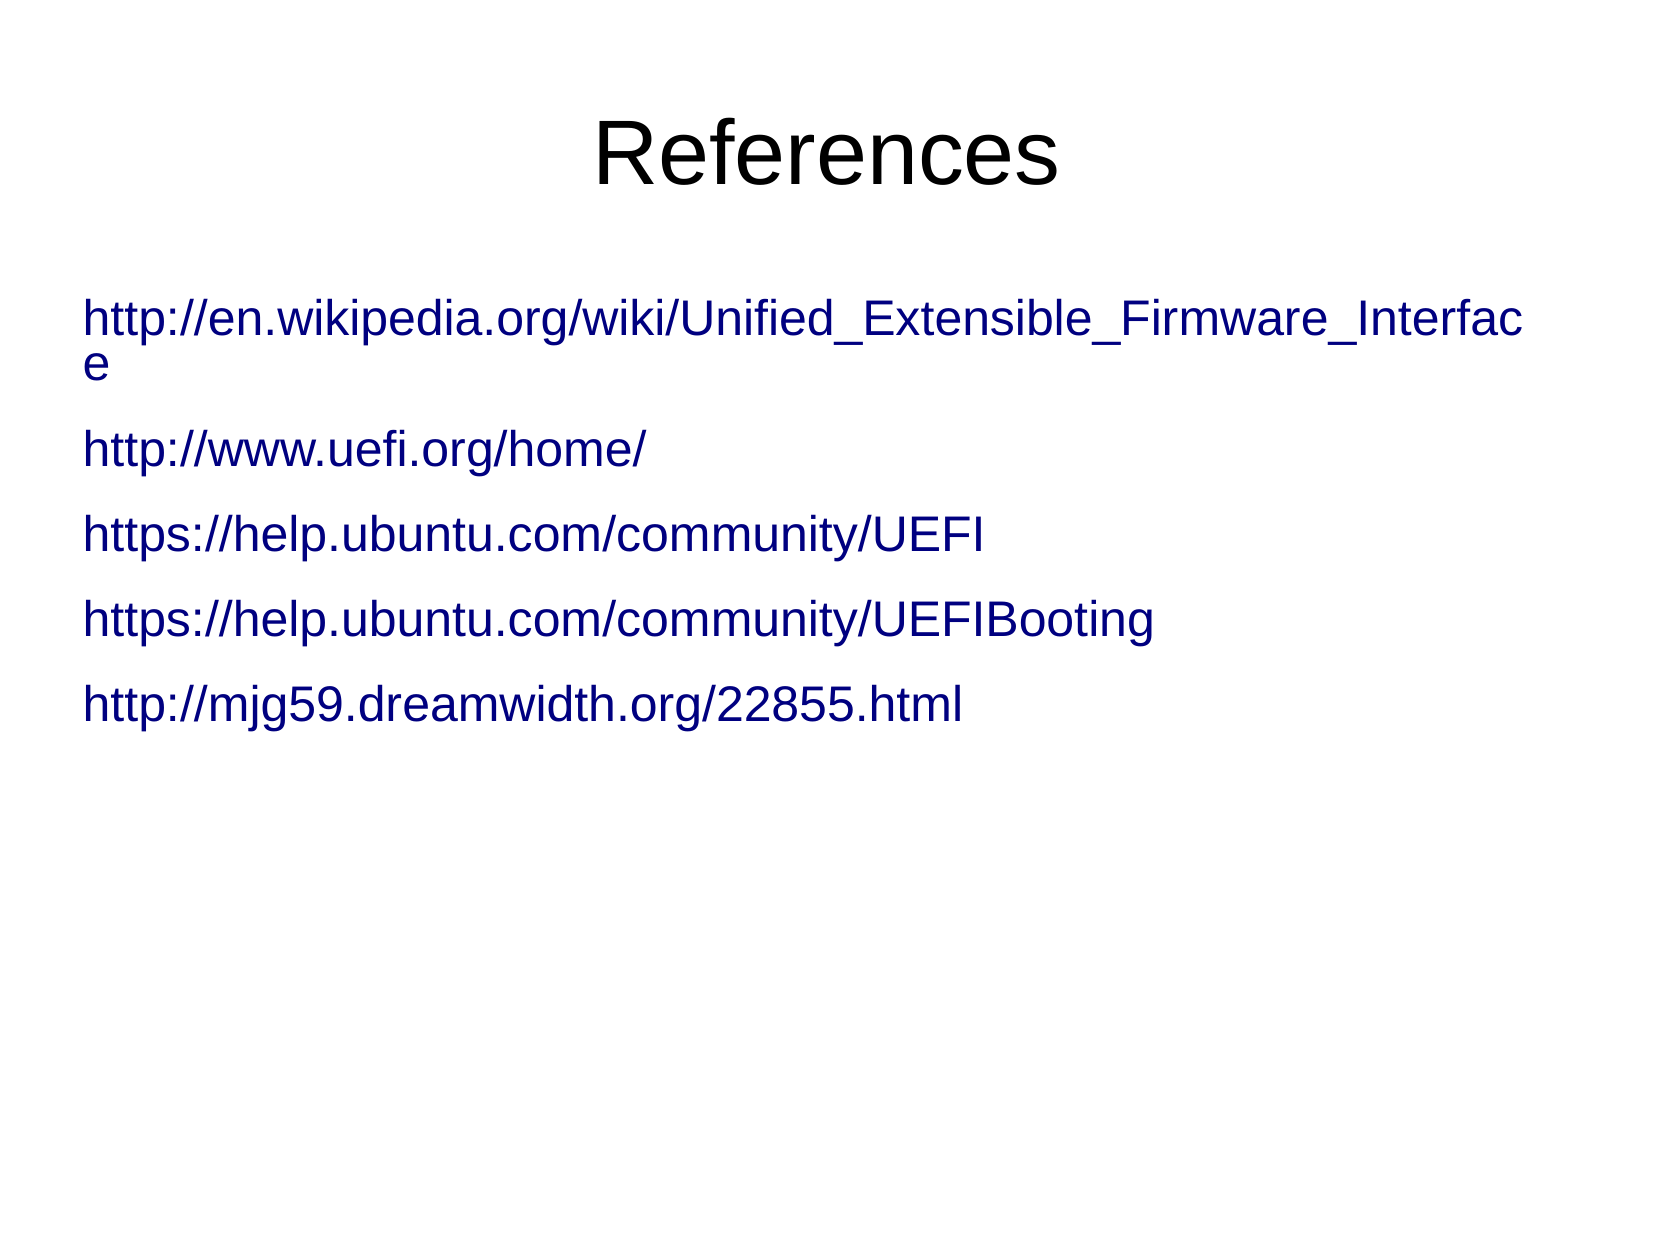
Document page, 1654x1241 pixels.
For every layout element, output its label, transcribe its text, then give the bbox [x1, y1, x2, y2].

title References [82, 49, 1571, 257]
list http://en.wikipedia.org/wiki/Unified_Extensible_Firmware_Interface http://www.uefi.org/home/ https://help.ubuntu.com/community/UEFI https://help.ubuntu.com/community/UEFIBooting http://mjg59.dreamwidth.org/22855.html [82, 290, 1538, 1010]
